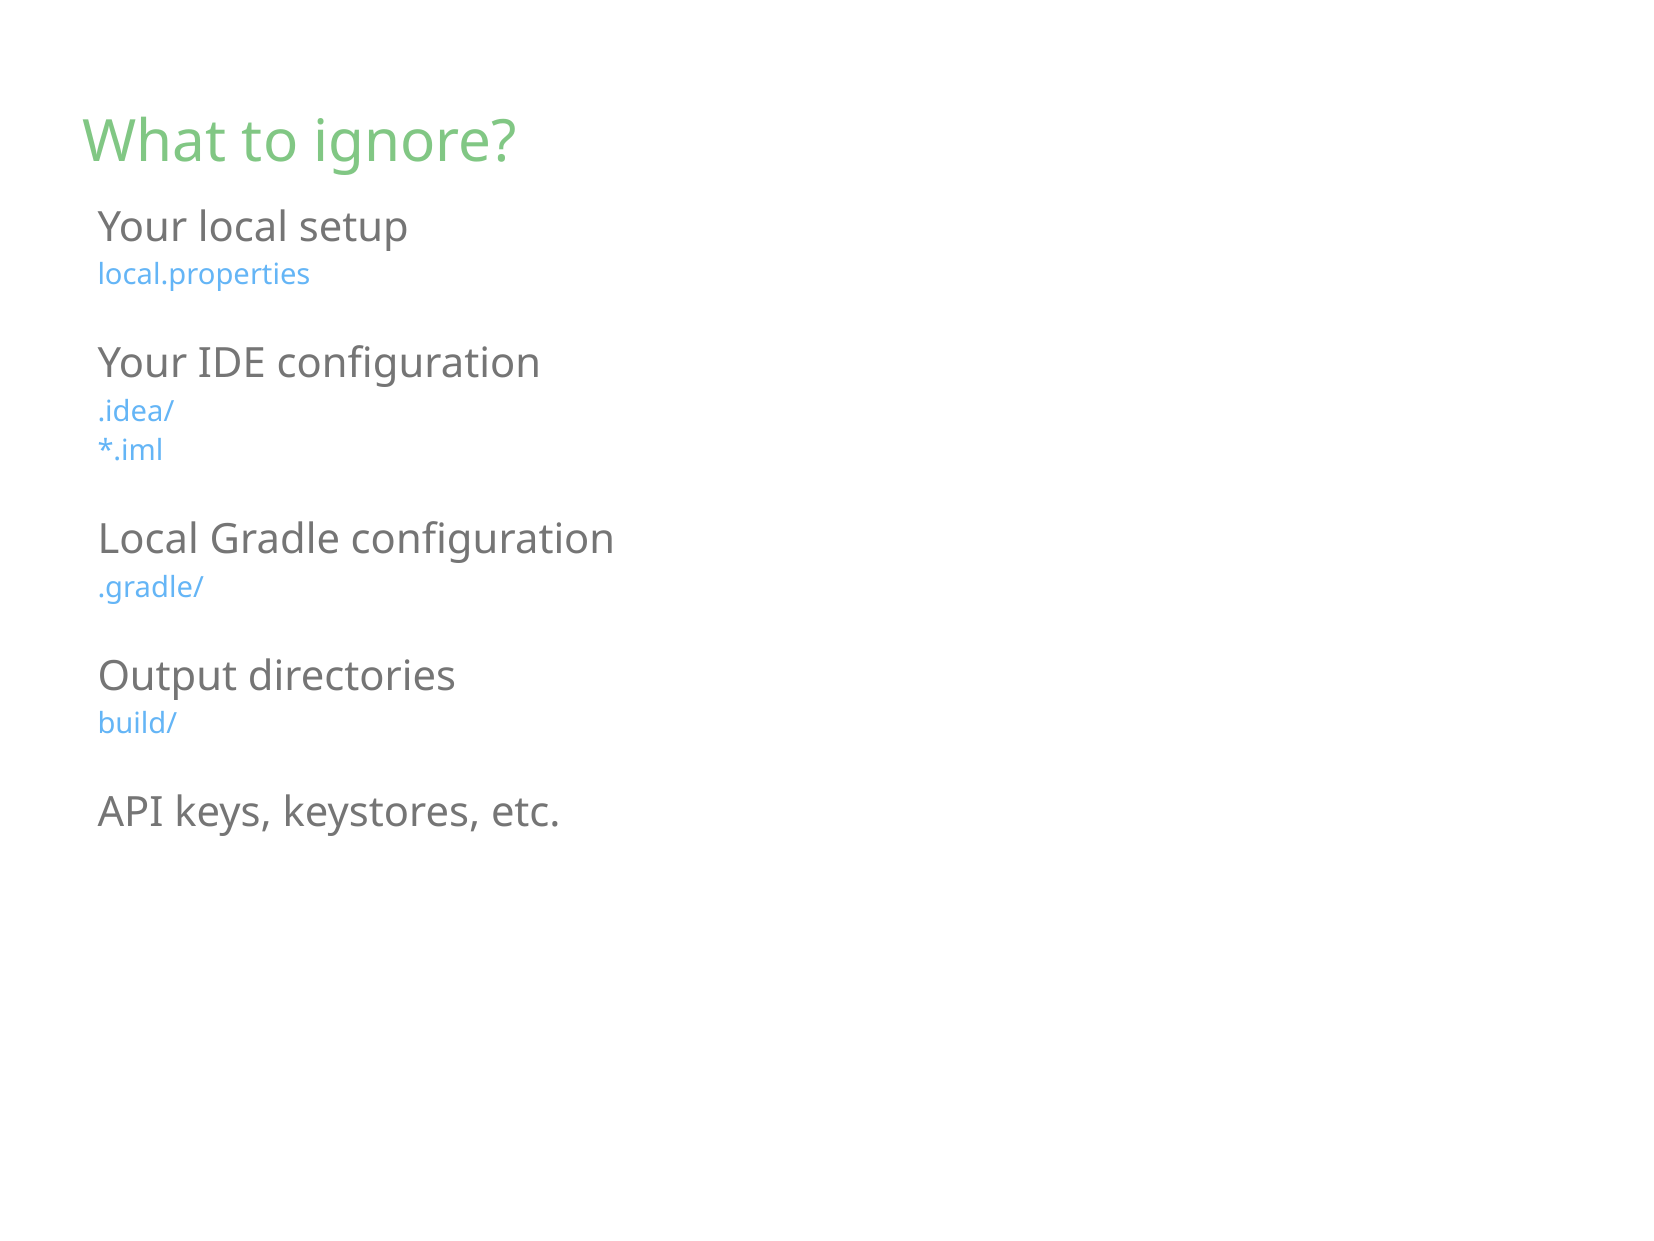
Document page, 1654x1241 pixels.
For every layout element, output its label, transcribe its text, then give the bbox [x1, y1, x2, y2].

text_box Your local setup local.properties Your IDE configuration .idea/ *.iml Local Gradle configuration .gradle/ Output directories build/ API keys, keystores, etc. [82, 189, 581, 742]
title What to ignore? [82, 35, 1571, 243]
